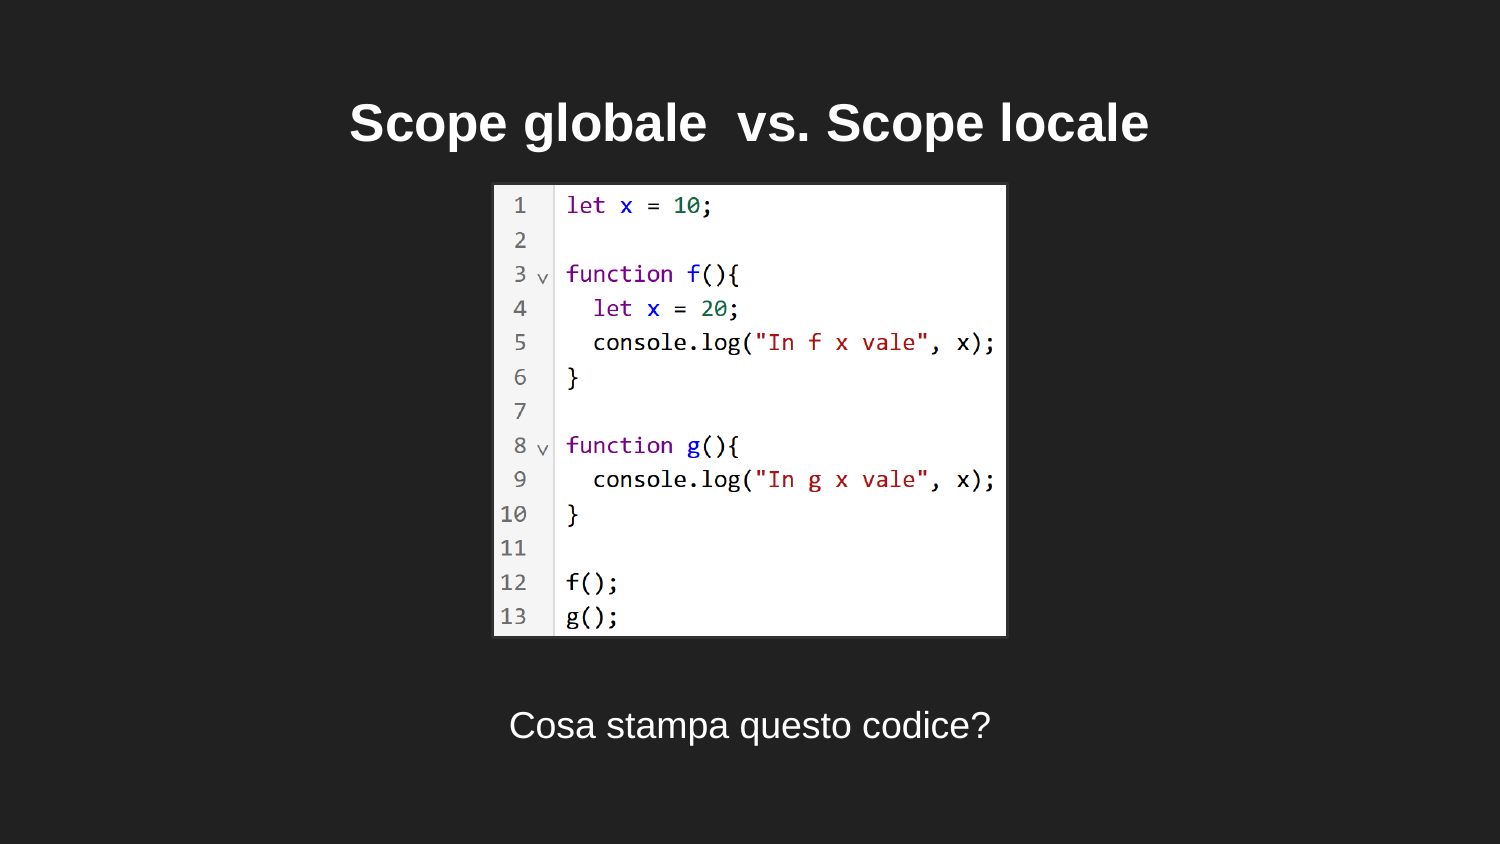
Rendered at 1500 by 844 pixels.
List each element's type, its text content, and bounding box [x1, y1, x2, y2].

text_box Cosa stampa questo codice? [51, 685, 1449, 794]
picture [493, 184, 1007, 636]
title Scope globale vs. Scope locale [51, 72, 1449, 167]
